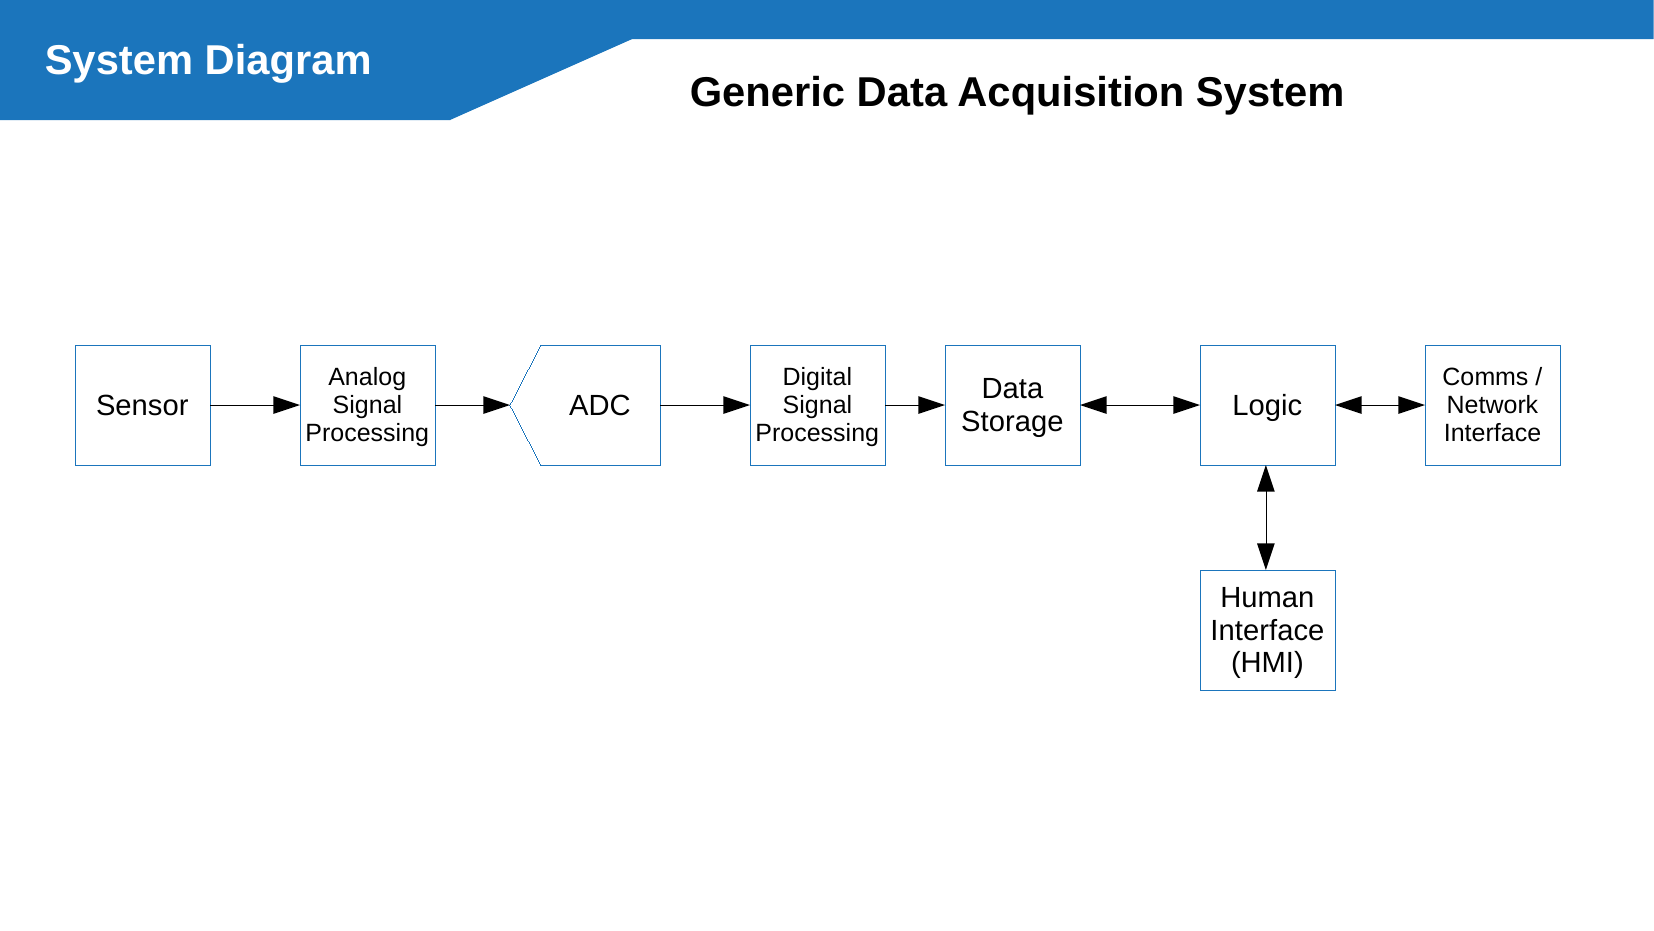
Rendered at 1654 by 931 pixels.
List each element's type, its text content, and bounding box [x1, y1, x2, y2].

text_box Analog Signal Processing [300, 345, 436, 466]
text_box System Diagram [30, 0, 541, 121]
text_box Digital Signal Processing [750, 345, 886, 466]
text_box Logic [1200, 345, 1336, 466]
text_box Human Interface (HMI) [1200, 570, 1336, 691]
text_box ADC [555, 346, 646, 465]
text_box Data Storage [945, 345, 1081, 466]
text_box Comms / Network Interface [1425, 345, 1561, 466]
text_box Sensor [75, 345, 211, 466]
text_box Generic Data Acquisition System [675, 45, 1516, 140]
